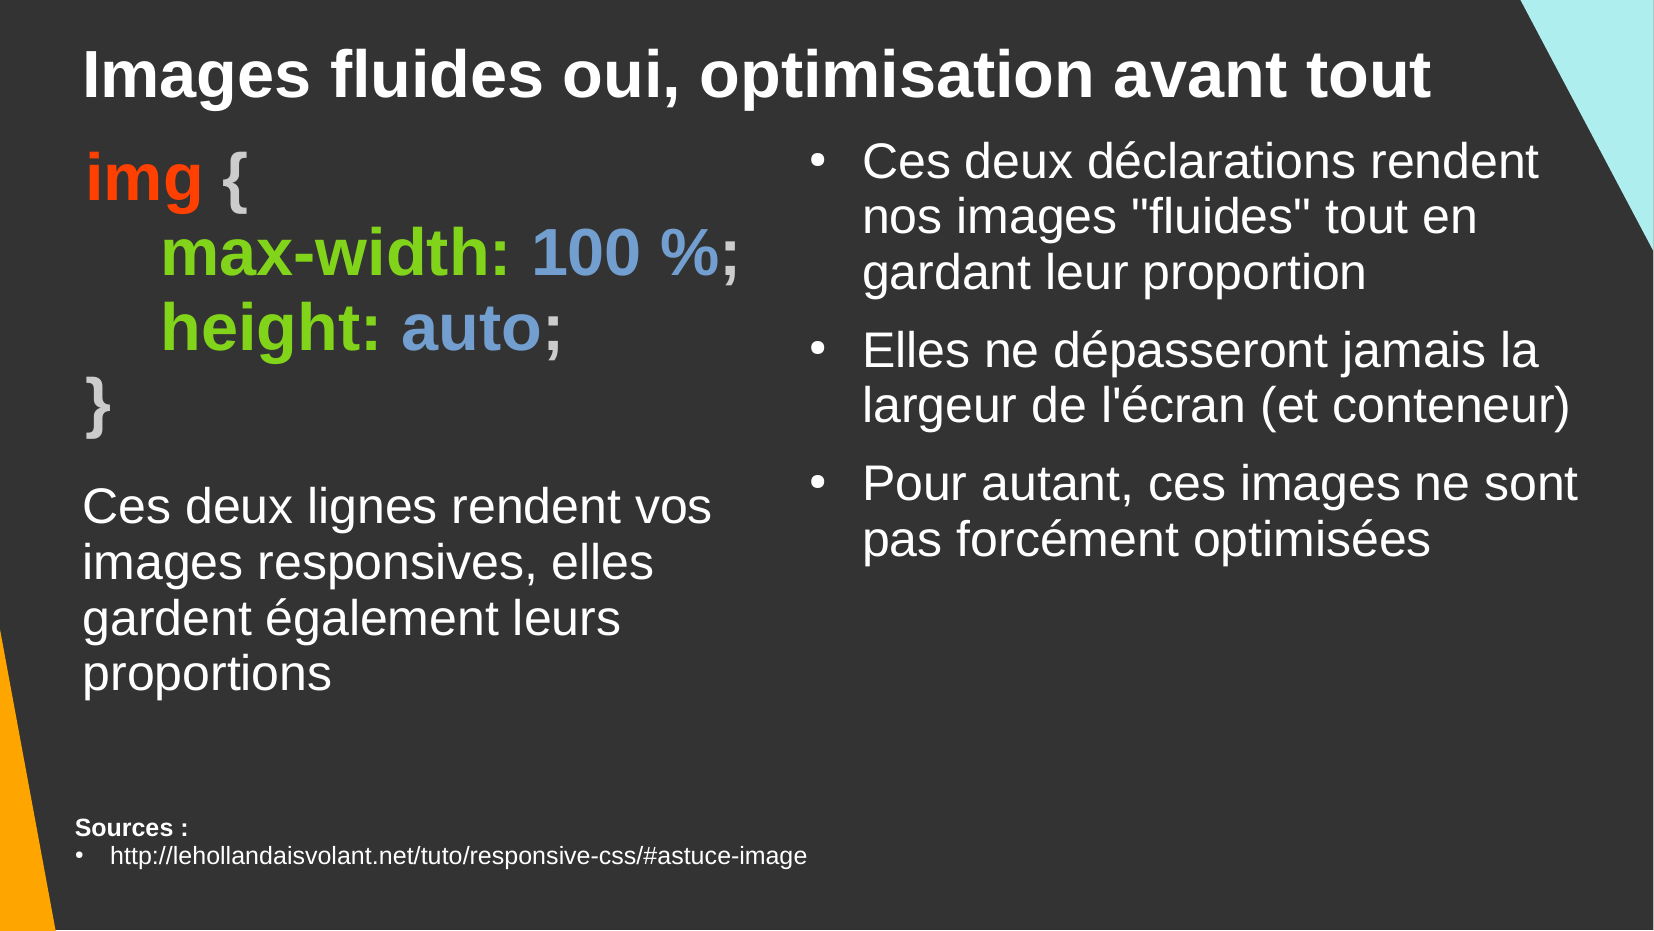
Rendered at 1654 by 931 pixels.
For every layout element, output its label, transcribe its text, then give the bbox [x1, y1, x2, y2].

text_box [1520, 0, 1654, 253]
title Images fluides oui, optimisation avant tout [82, 37, 1571, 114]
list Ces deux déclarations rendent nos images "fluides" tout en gardant leur proportion Elles ne dépasseront jamais la largeur de l'écran (et conteneur) Pour autant, ces images ne sont pas forcément optimisées [791, 132, 1583, 798]
title Ces deux lignes rendent vos images responsives, elles gardent également leurs proportions [82, 478, 745, 702]
text_box img { max-width: 100 %; height: auto; } [70, 132, 780, 447]
text_box [0, 629, 56, 931]
text_box Sources : http://lehollandaisvolant.net/tuto/responsive-css/#astuce-image [60, 806, 1546, 931]
